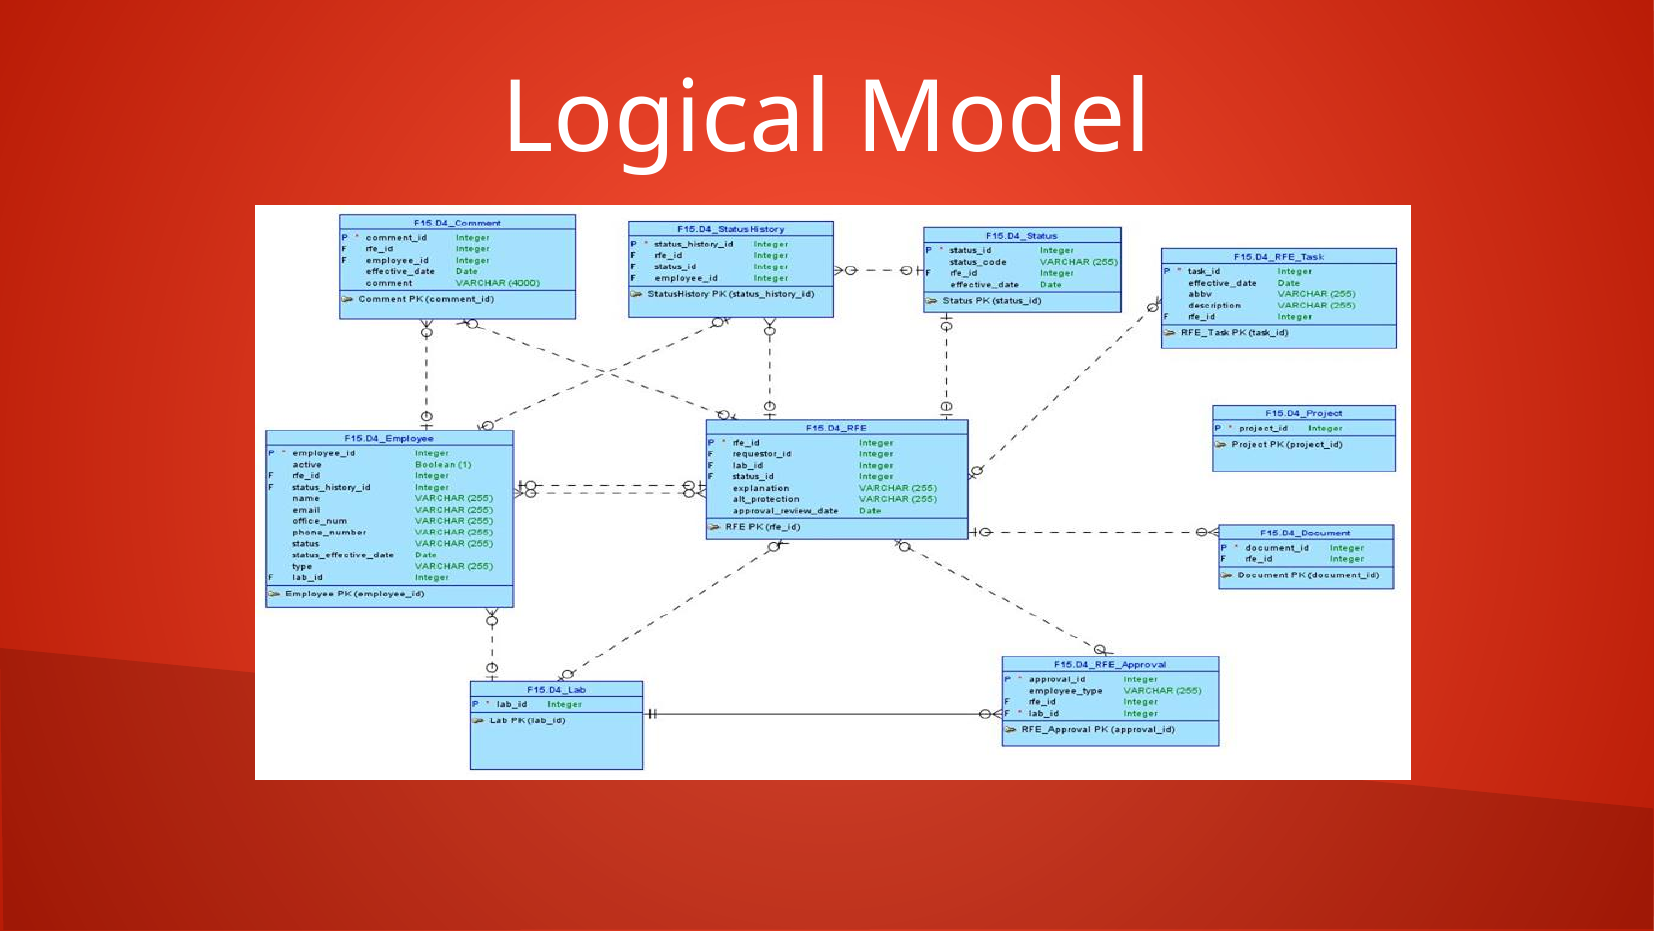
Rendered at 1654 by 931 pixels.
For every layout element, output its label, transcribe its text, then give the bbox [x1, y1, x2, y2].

picture [255, 205, 1411, 781]
title Logical Model [82, 35, 1571, 189]
